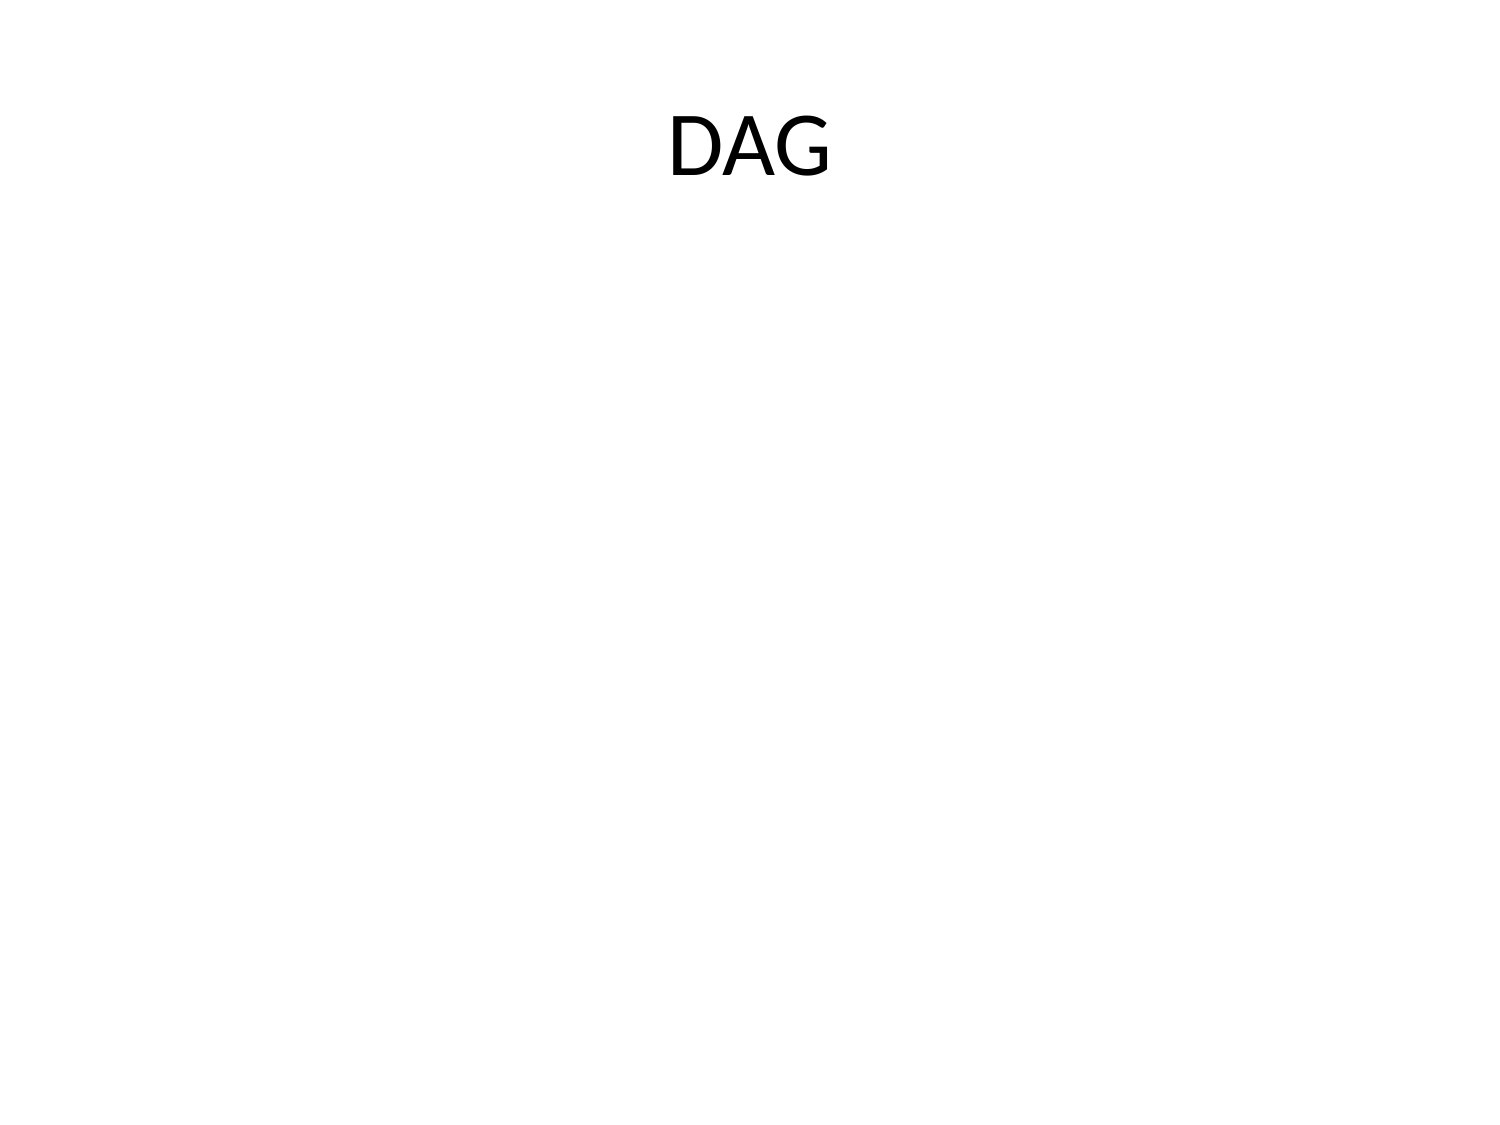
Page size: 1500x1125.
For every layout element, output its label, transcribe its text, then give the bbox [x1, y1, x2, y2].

title DAG [75, 45, 1426, 233]
